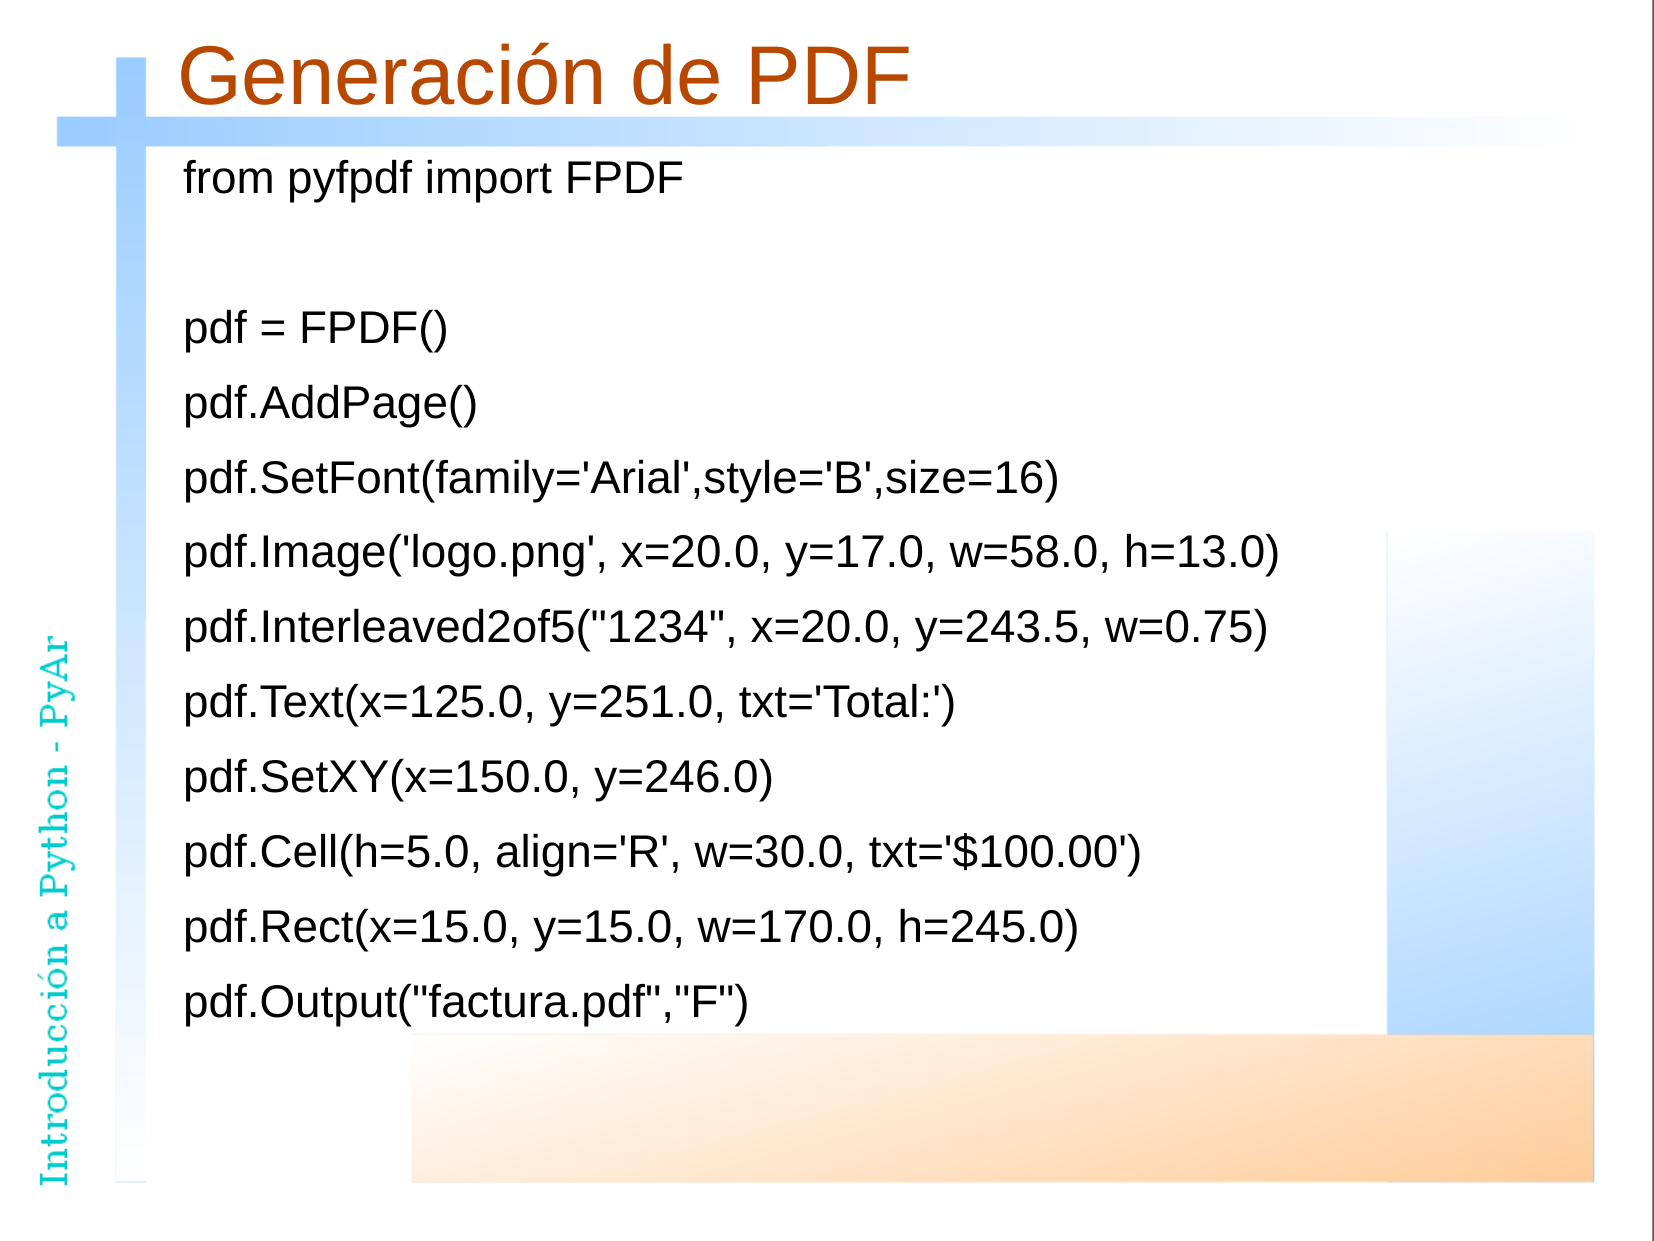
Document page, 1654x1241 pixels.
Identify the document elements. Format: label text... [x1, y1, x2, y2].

picture [0, 0, 1654, 1241]
text_box from pyfpdf import FPDF pdf = FPDF() pdf.AddPage() pdf.SetFont(family='Arial',style='B',size=16) pdf.Image('logo.png', x=20.0, y=17.0, w=58.0, h=13.0) pdf.Interleaved2of5("1234", x=20.0, y=243.5, w=0.75) pdf.Text(x=125.0, y=251.0, txt='Total:') pdf.SetXY(x=150.0, y=246.0) pdf.Cell(h=5.0, align='R', w=30.0, txt='$100.00') pdf.Rect(x=15.0, y=15.0, w=170.0, h=245.0) pdf.Output("factura.pdf","F") [147, 147, 1595, 1182]
title Generación de PDF [177, 0, 1595, 147]
